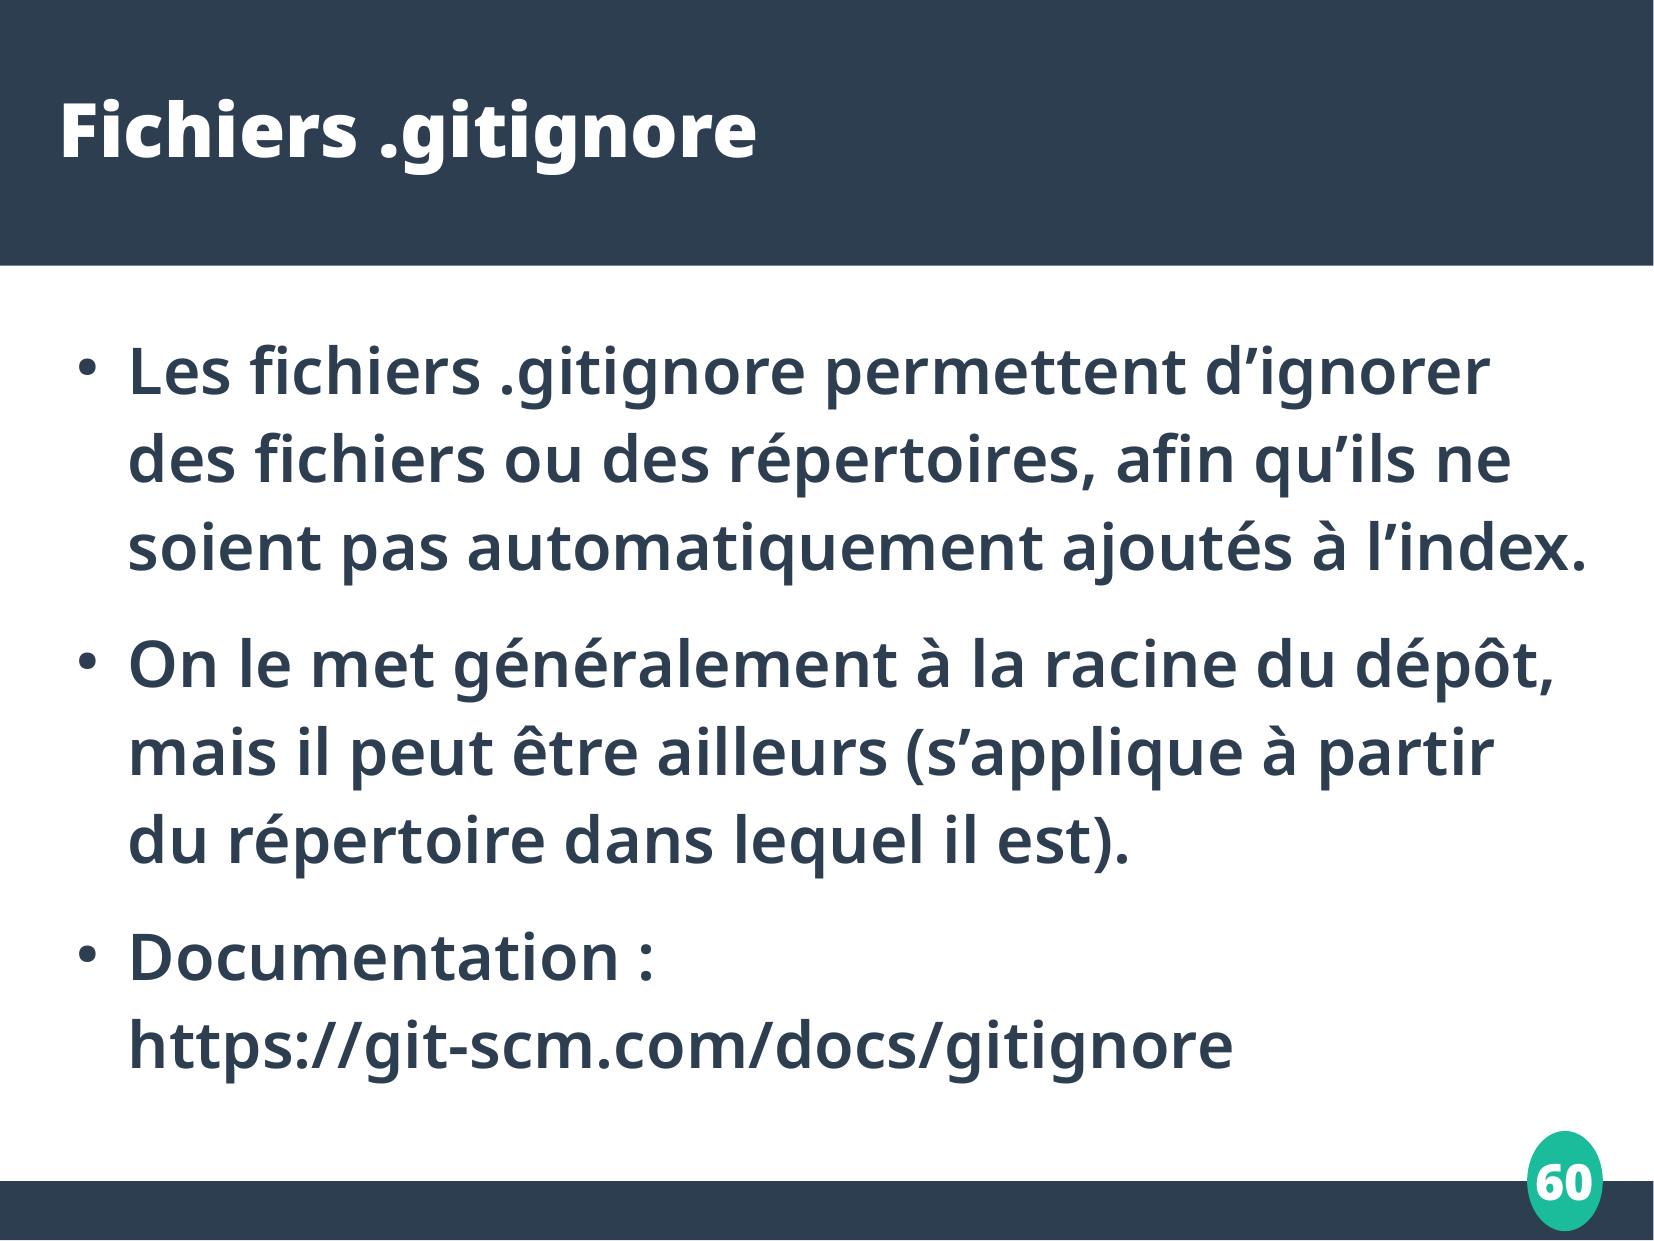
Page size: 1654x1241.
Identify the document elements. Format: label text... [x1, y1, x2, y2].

title Fichiers .gitignore [59, 49, 1595, 207]
list Les fichiers .gitignore permettent d’ignorer des fichiers ou des répertoires, afin qu’ils ne soient pas automatiquement ajoutés à l’index. On le met généralement à la racine du dépôt, mais il peut être ailleurs (s’applique à partir du répertoire dans lequel il est). Documentation : https://git-scm.com/docs/gitignore [59, 324, 1595, 1152]
